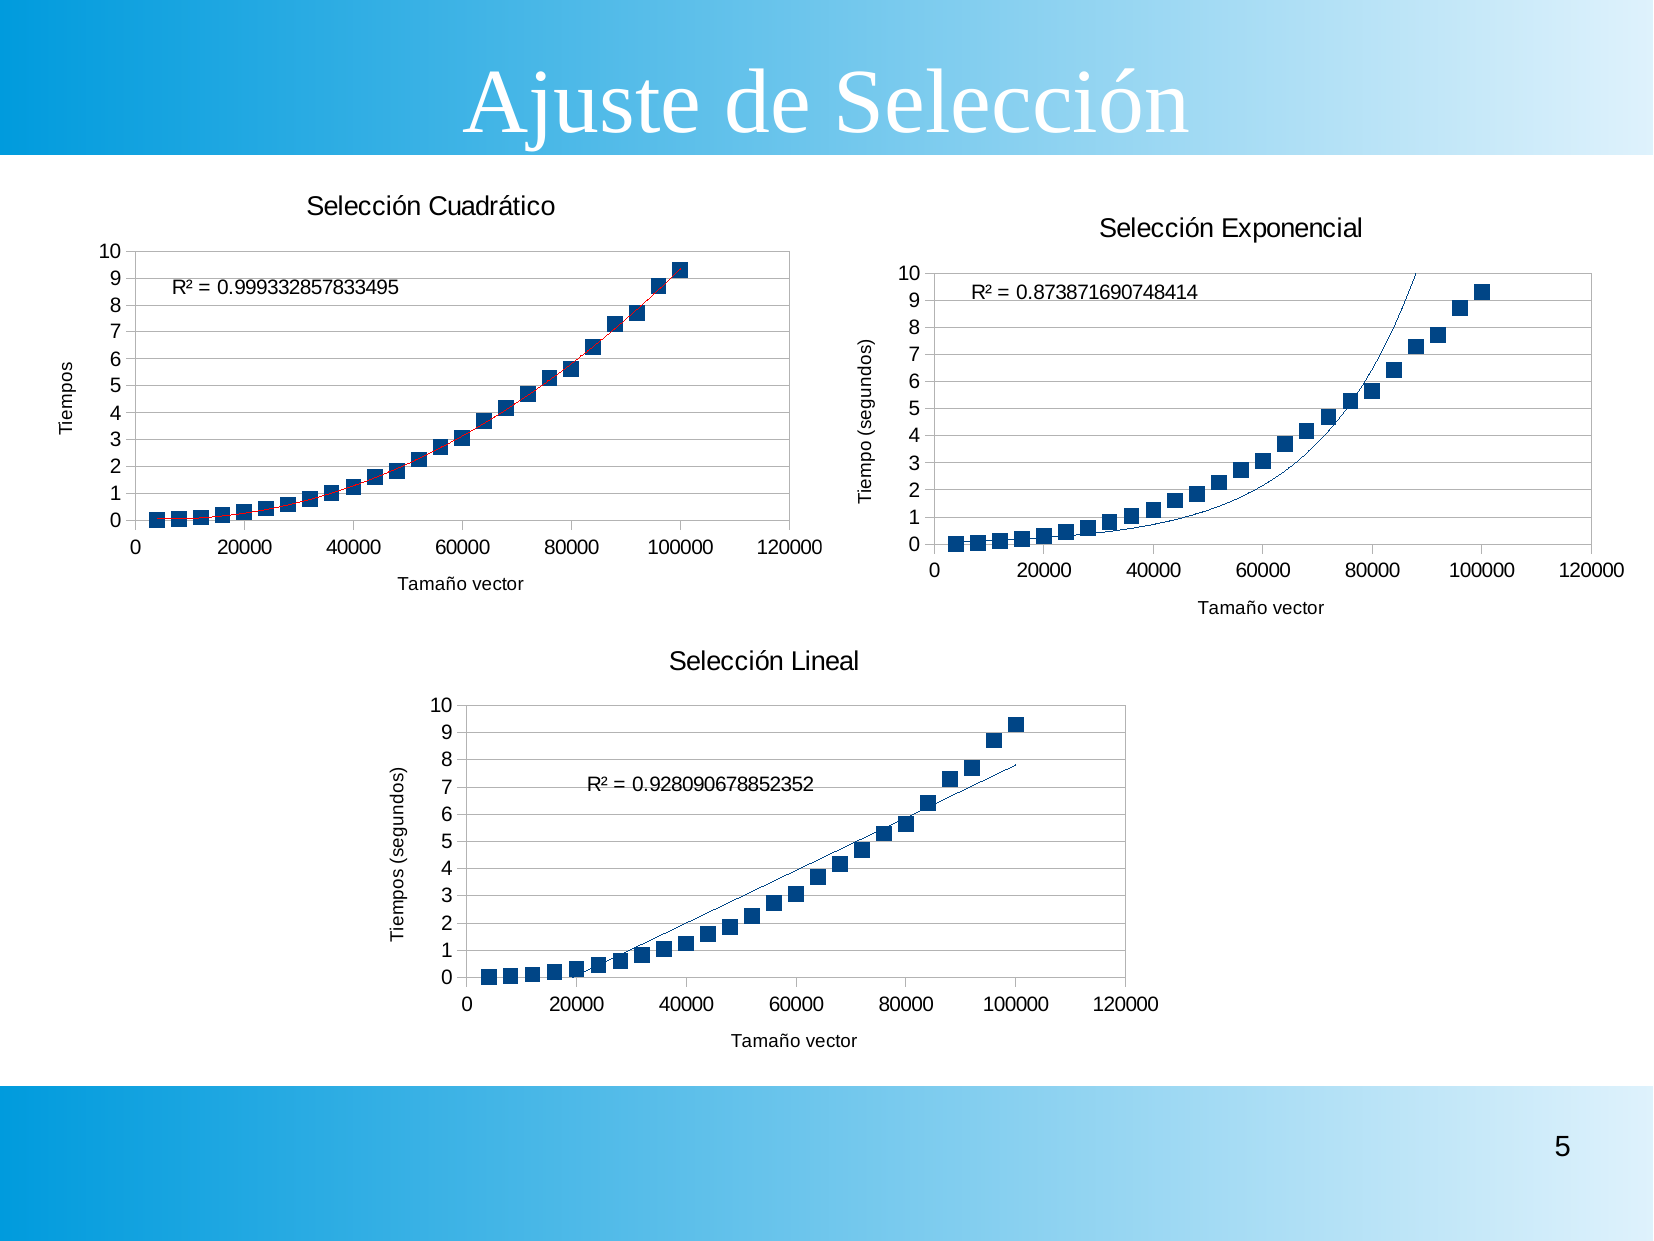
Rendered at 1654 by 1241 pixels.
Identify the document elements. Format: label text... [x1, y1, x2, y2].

title Ajuste de Selección [82, 49, 1571, 155]
chart [22, 167, 1641, 1083]
